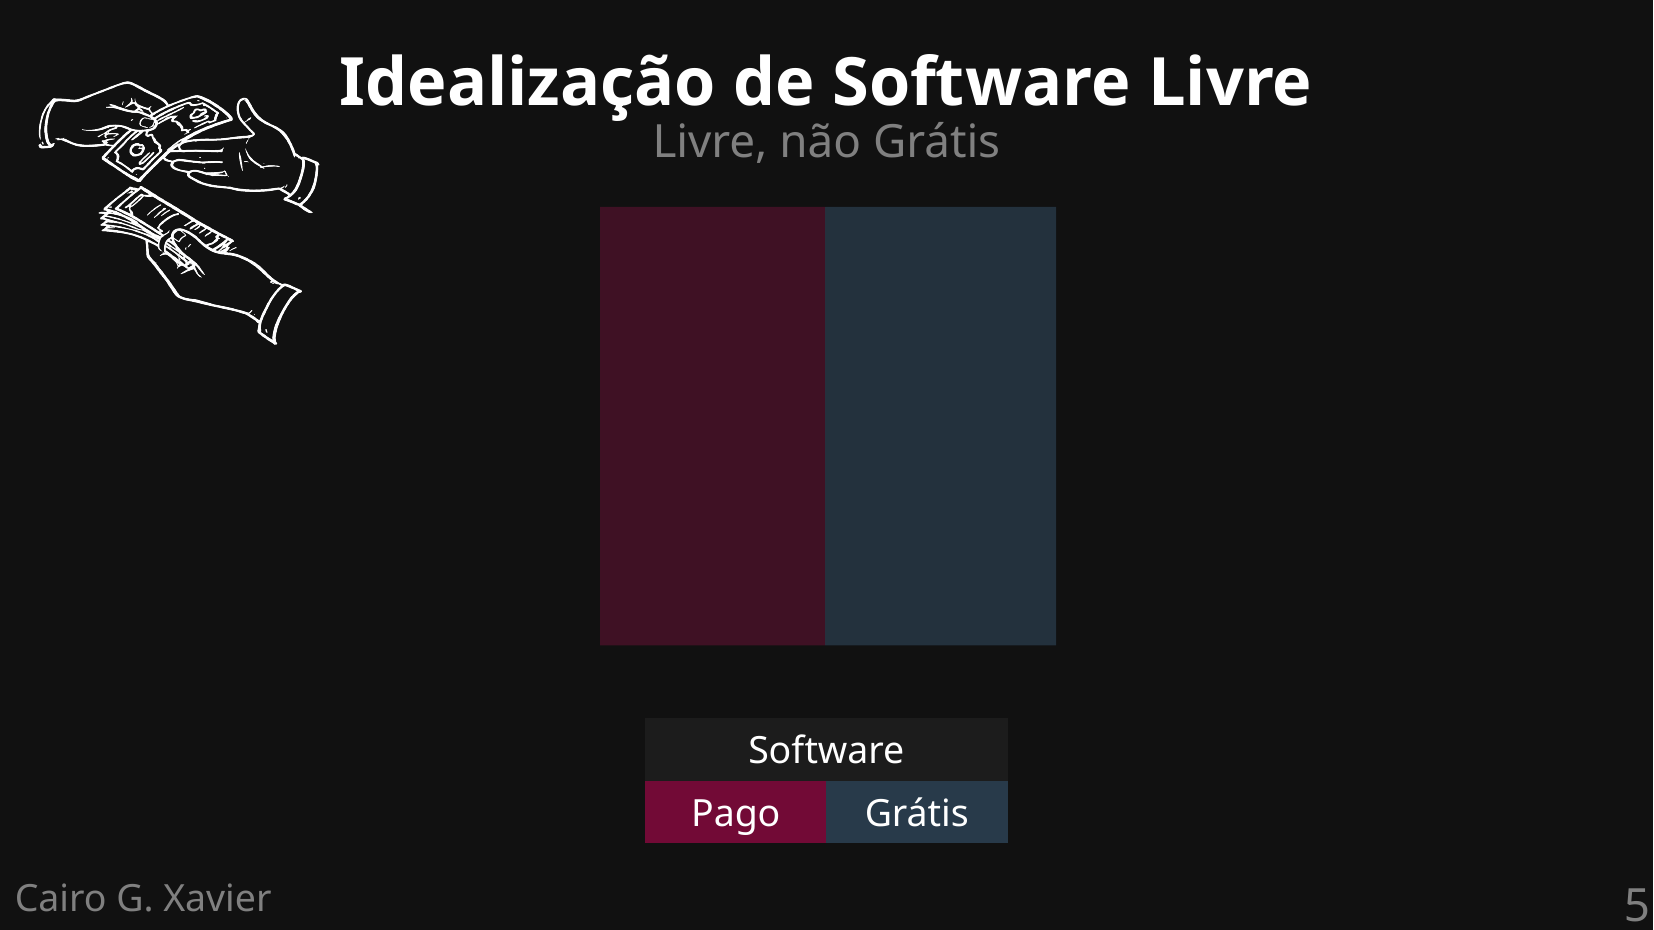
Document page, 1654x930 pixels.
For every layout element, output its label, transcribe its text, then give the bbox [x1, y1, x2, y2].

table_header Software [645, 718, 1008, 781]
text_box Cairo G. Xavier [0, 867, 311, 930]
text_box Livre, não Grátis [320, 97, 1571, 182]
text_box Idealização de Software Livre [82, 37, 1571, 97]
table_cell Grátis [826, 781, 1008, 843]
text_box <number> [1425, 865, 1651, 930]
table_cell Pago [645, 781, 826, 843]
picture [37, 78, 320, 349]
text_box [600, 206, 1057, 646]
